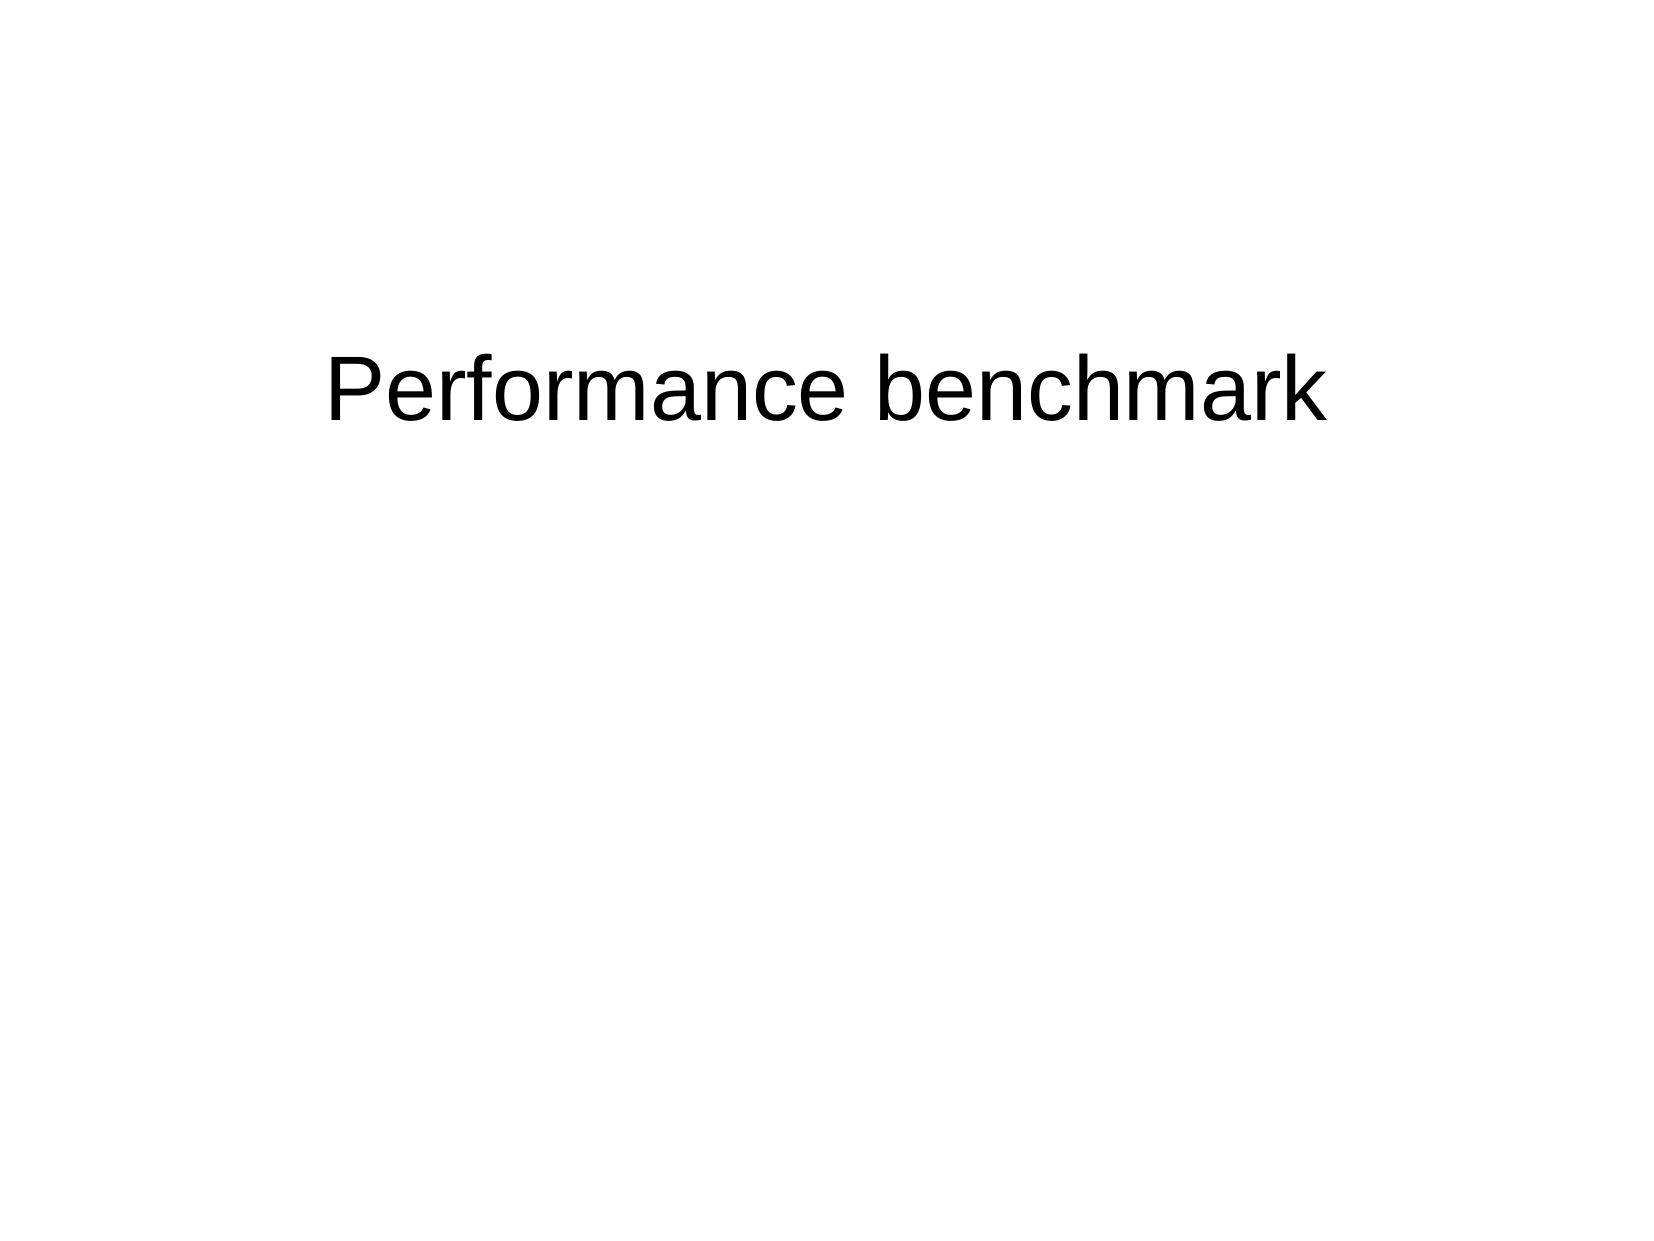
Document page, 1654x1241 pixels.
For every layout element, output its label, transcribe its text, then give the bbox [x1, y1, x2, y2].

title Performance benchmark [82, 293, 1571, 486]
